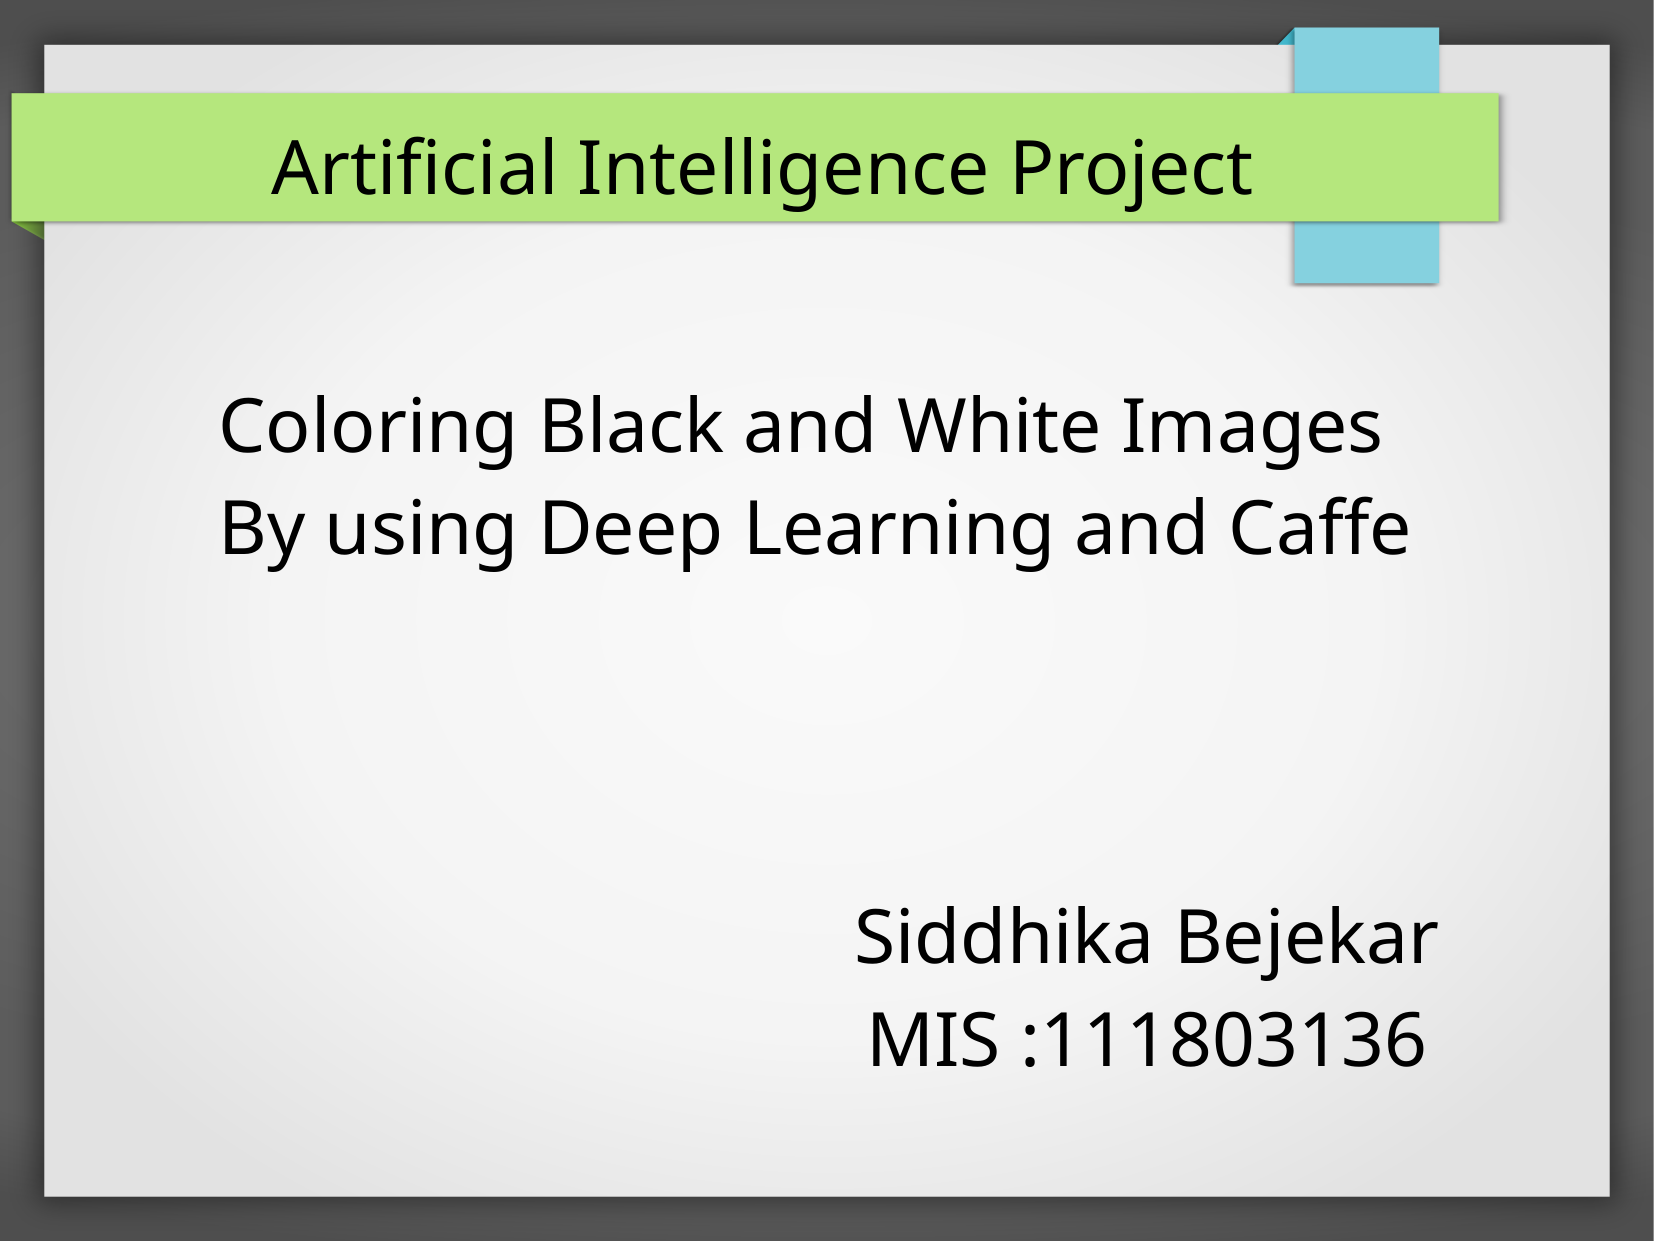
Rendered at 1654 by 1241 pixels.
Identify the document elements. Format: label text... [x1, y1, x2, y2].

subtitle Coloring Black and White Images By using Deep Learning and Caffe Siddhika Bejekar MIS :111803136 [70, 259, 1560, 1178]
picture [0, 0, 1654, 1241]
title Artificial Intelligence Project [271, 106, 1453, 225]
